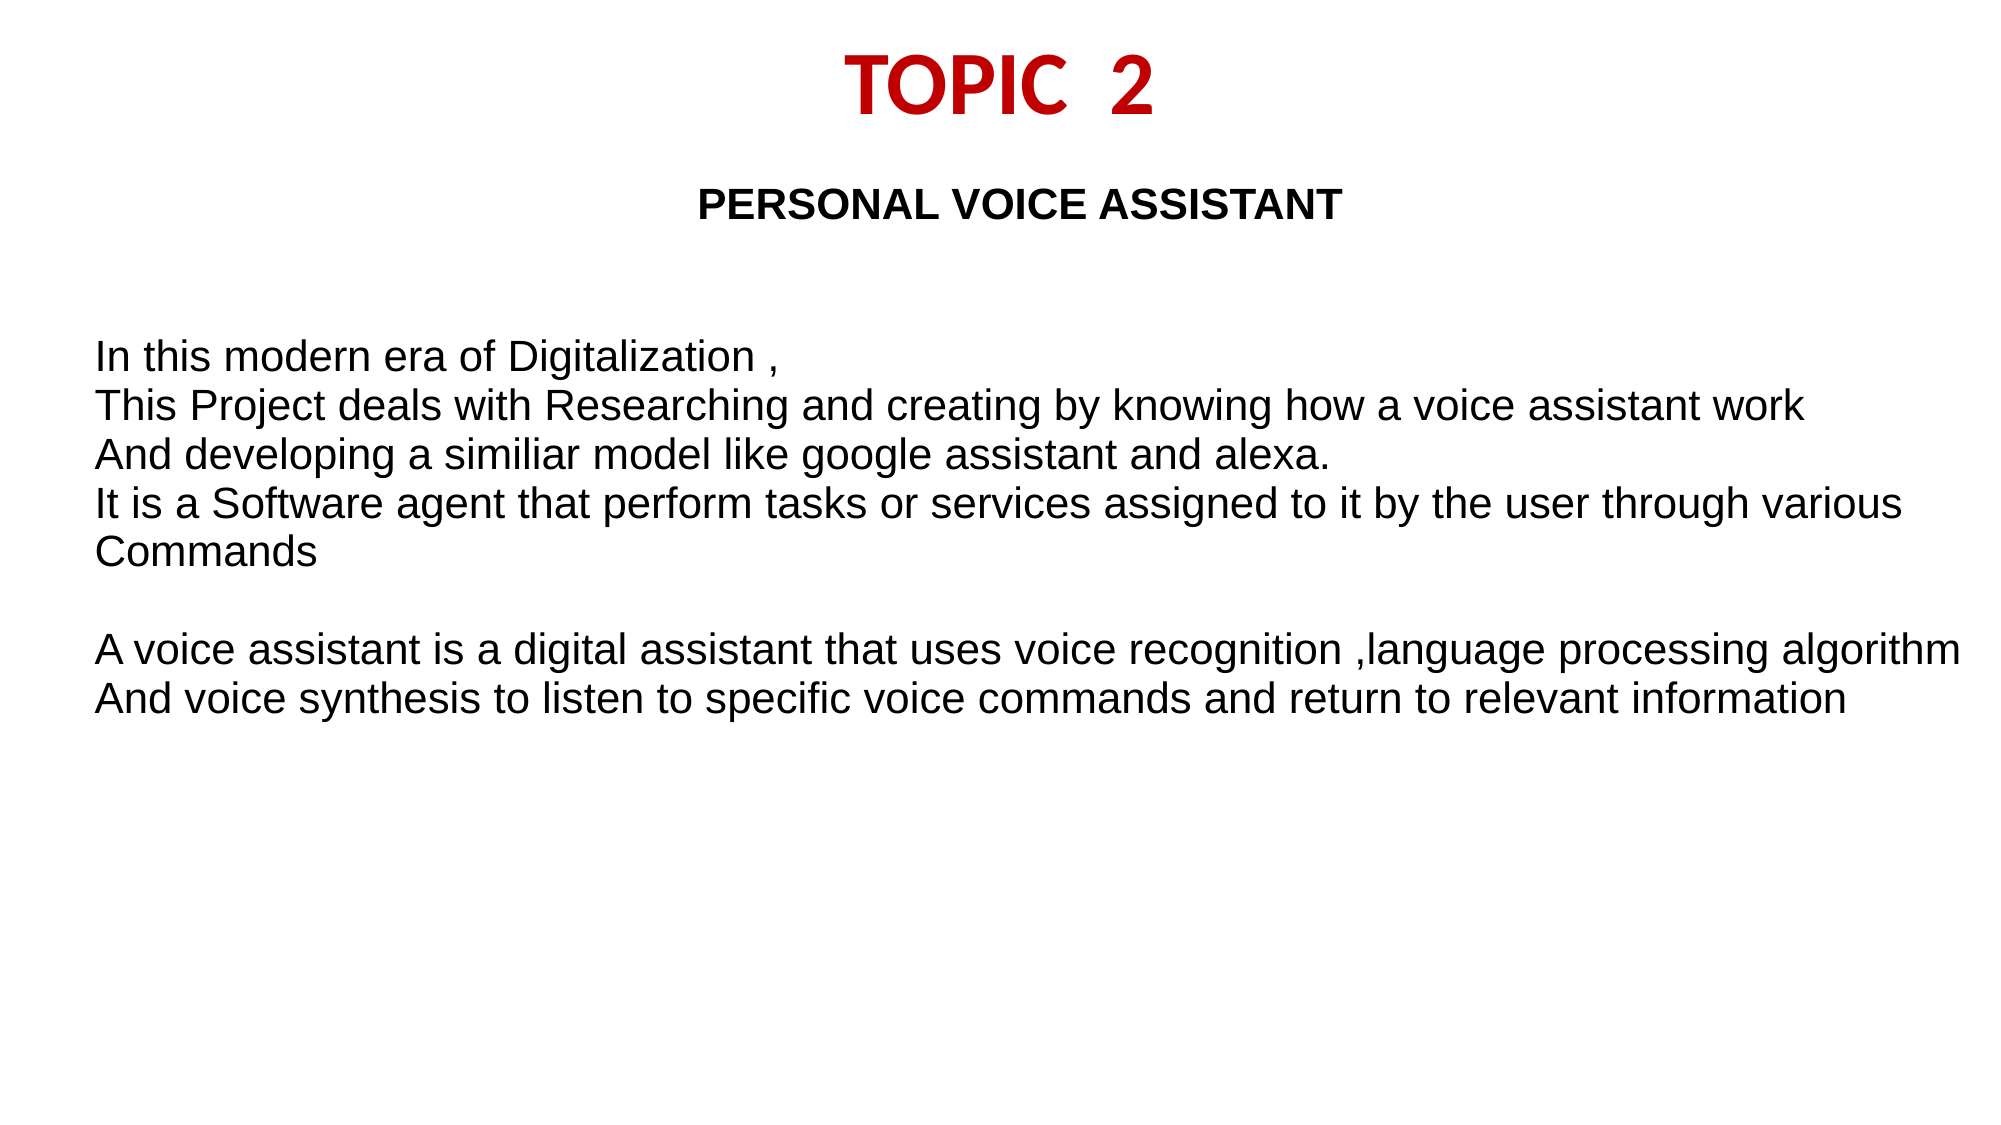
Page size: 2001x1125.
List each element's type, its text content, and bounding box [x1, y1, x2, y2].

text_box In this modern era of Digitalization , This Project deals with Researching and creating by knowing how a voice assistant work And developing a similiar model like google assistant and alexa. It is a Software agent that perform tasks or services assigned to it by the user through various Commands A voice assistant is a digital assistant that uses voice recognition ,language processing algorithm And voice synthesis to listen to specific voice commands and return to relevant information [79, 324, 1979, 731]
text_box PERSONAL VOICE ASSISTANT [682, 172, 1359, 237]
title TOPIC 2 [137, 28, 1863, 143]
